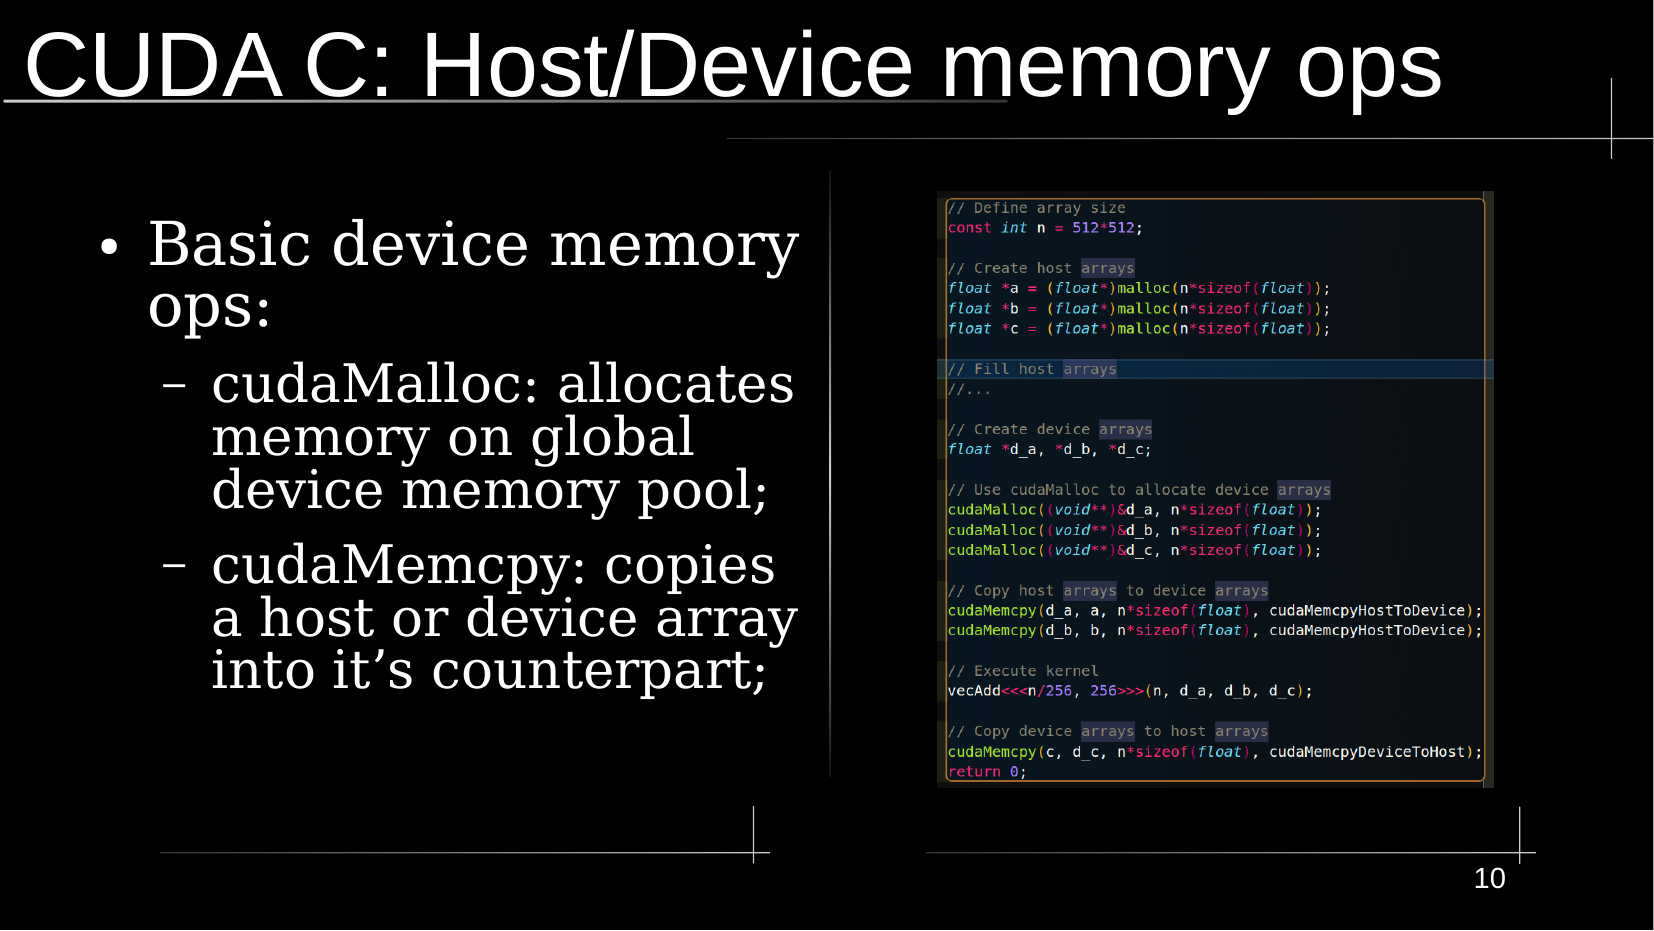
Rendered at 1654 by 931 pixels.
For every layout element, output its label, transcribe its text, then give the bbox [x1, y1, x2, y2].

list Basic device memory ops: cudaMalloc: allocates memory on global device memory pool; cudaMemcpy: copies a host or device array into it’s counterpart; [82, 217, 809, 758]
title CUDA C: Host/Device memory ops [23, 11, 1589, 119]
picture [937, 191, 1494, 788]
